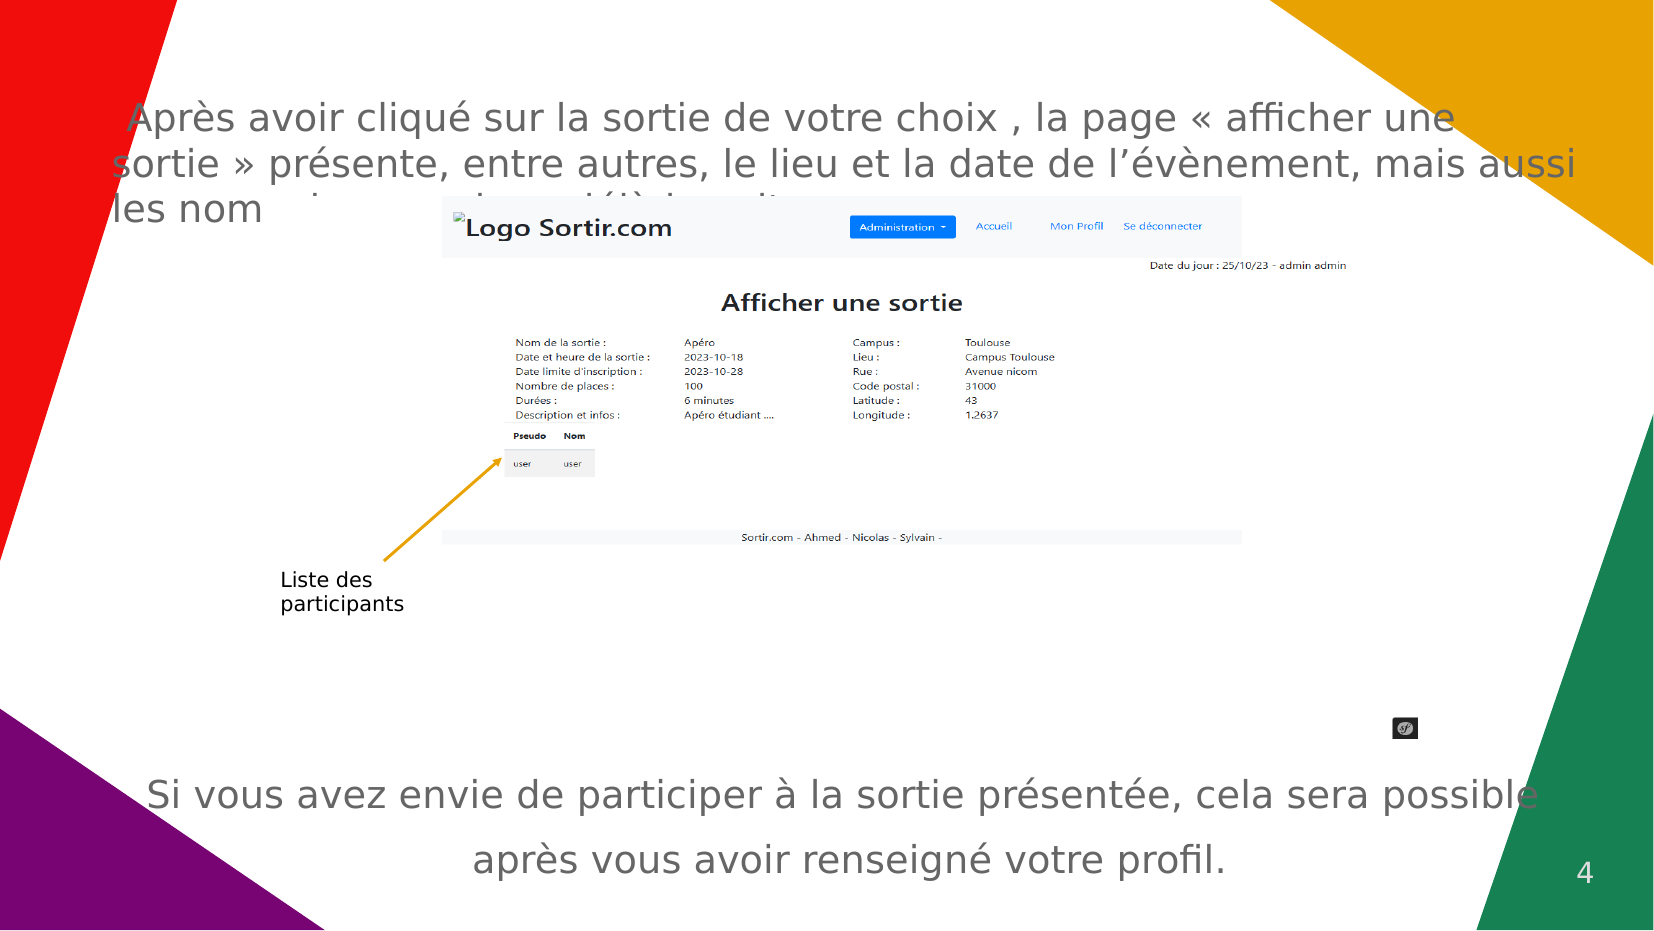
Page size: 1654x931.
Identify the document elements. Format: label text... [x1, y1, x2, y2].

picture [265, 196, 1418, 739]
list Après avoir cliqué sur la sortie de votre choix , la page « afficher une sortie » présente, entre autres, le lieu et la date de l’évènement, mais aussi les noms des membres déjà inscrits. Si vous avez envie de participer à la sortie présentée, cela sera possible après vous avoir renseigné votre profil. [111, 88, 1589, 886]
text_box Liste des participants [265, 561, 473, 625]
